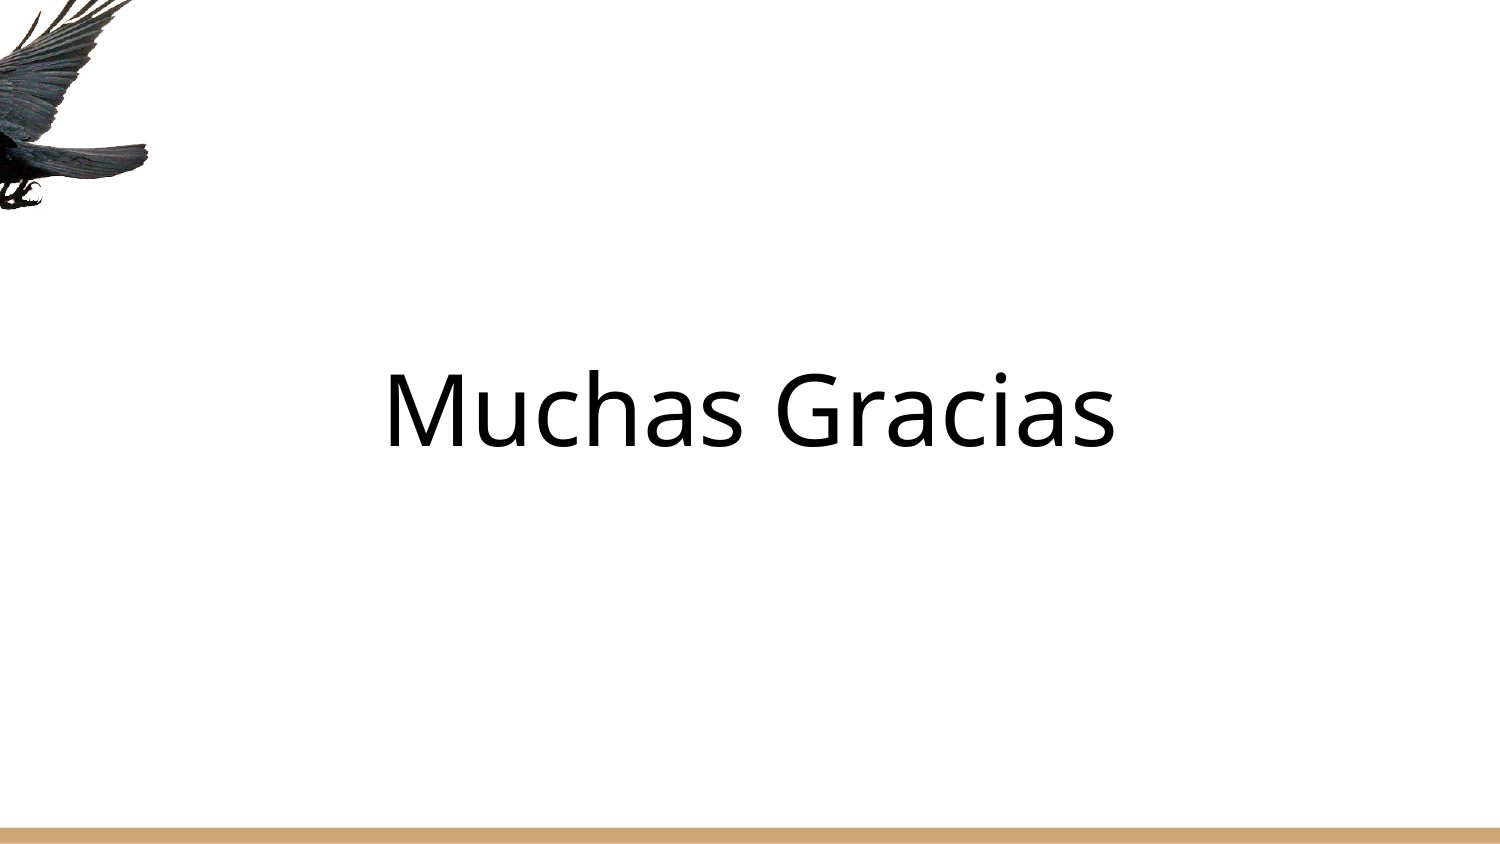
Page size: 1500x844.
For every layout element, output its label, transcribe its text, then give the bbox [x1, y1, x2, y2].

picture [0, 0, 168, 296]
title Muchas Gracias [267, 71, 1233, 743]
